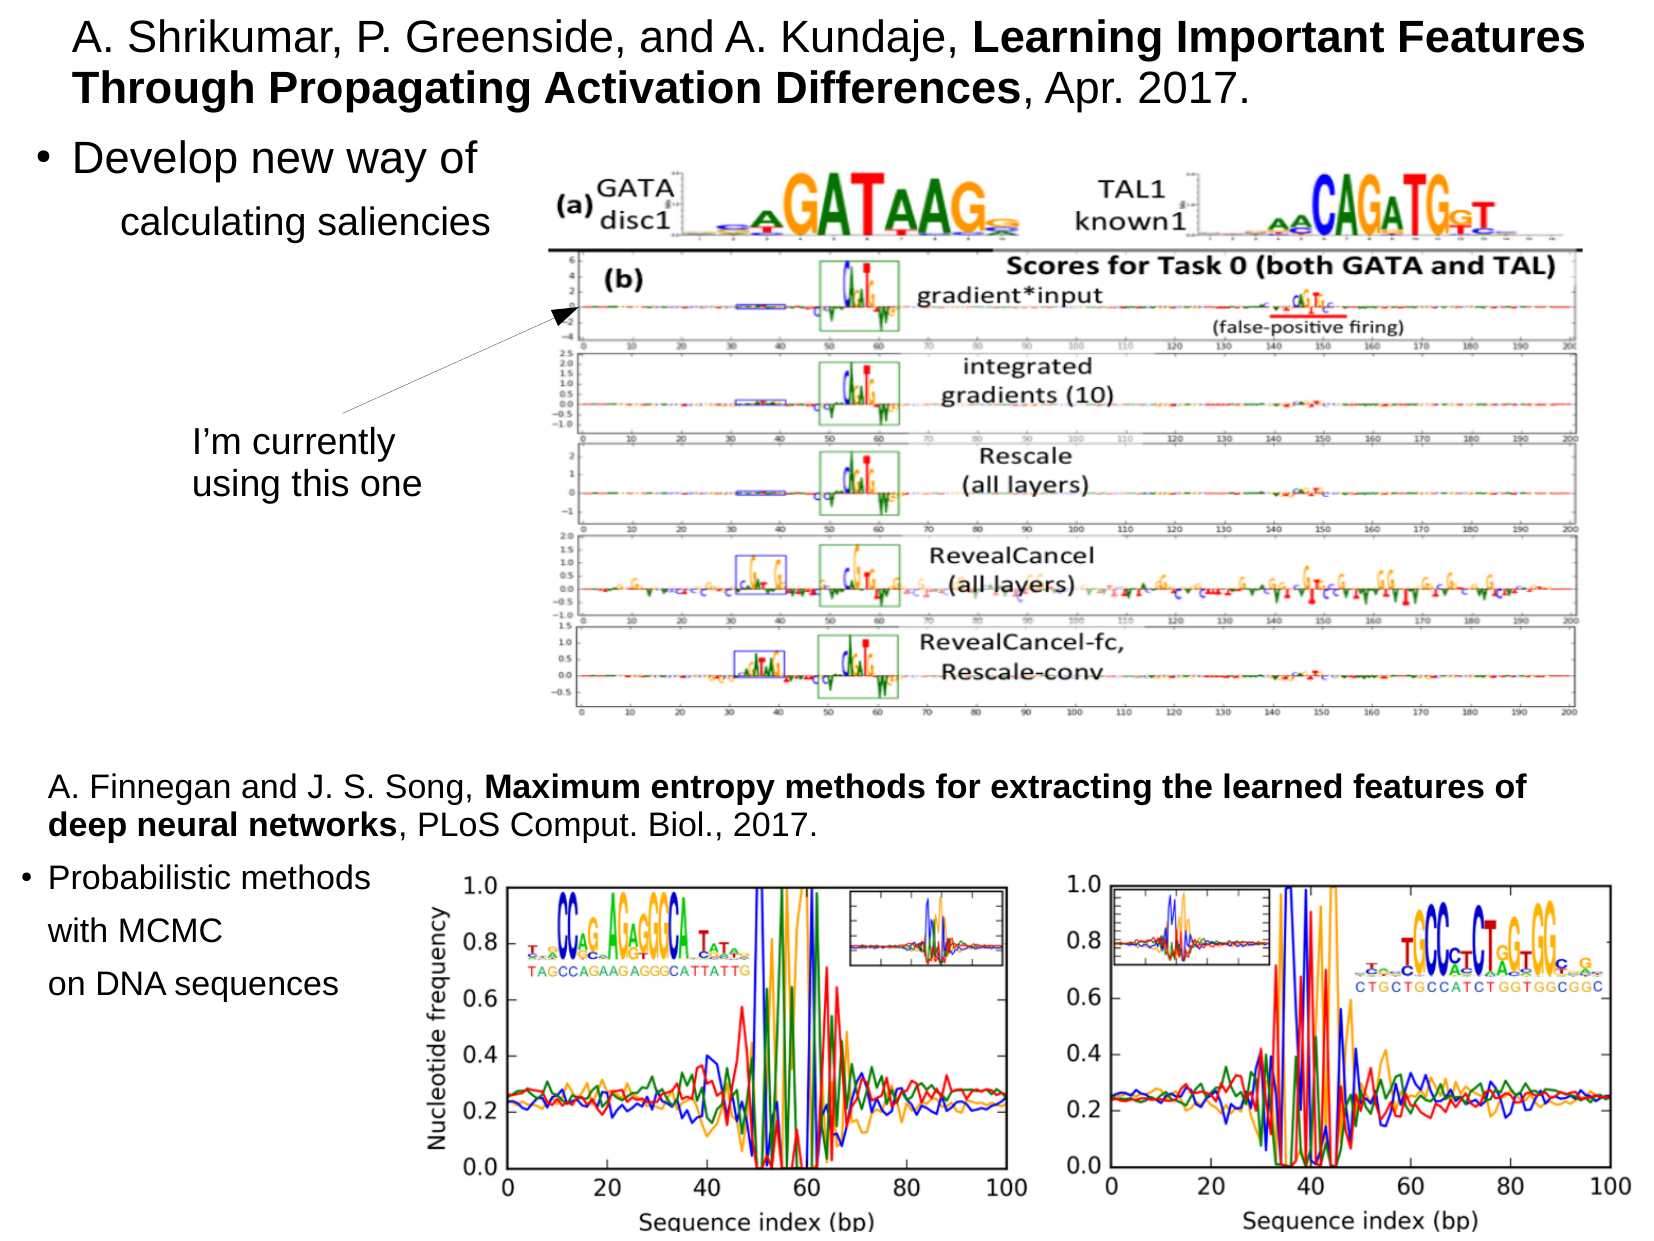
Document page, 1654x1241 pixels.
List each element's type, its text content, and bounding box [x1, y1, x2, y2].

picture [543, 165, 1583, 721]
picture [401, 874, 1654, 1232]
list A. Finnegan and J. S. Song, Maximum entropy methods for extracting the learned features of deep neural networks, PLoS Comput. Biol., 2017. Probabilistic methods with MCMC on DNA sequences [11, 767, 1583, 1004]
text_box I’m currently using this one [177, 413, 438, 513]
list A. Shrikumar, P. Greenside, and A. Kundaje, Learning Important Features Through Propagating Activation Differences, Apr. 2017. Develop new way of calculating saliencies [23, 11, 1595, 249]
